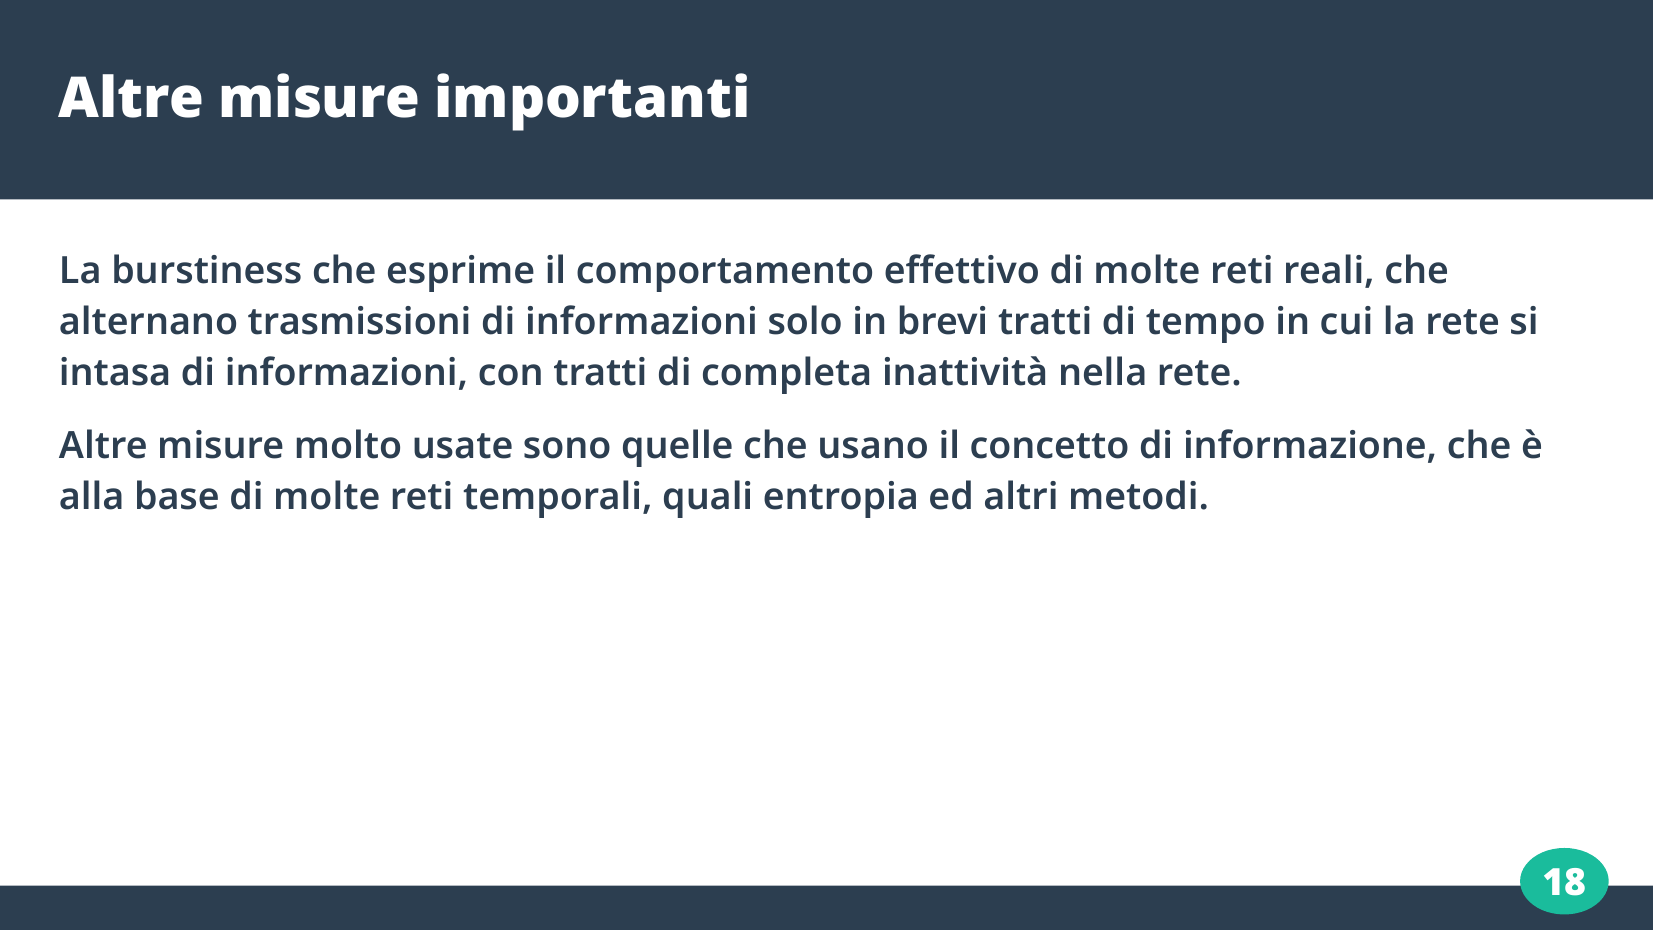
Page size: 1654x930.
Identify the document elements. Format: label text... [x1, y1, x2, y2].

list La burstiness che esprime il comportamento effettivo di molte reti reali, che alternano trasmissioni di informazioni solo in brevi tratti di tempo in cui la rete si intasa di informazioni, con tratti di completa inattività nella rete. Altre misure molto usate sono quelle che usano il concetto di informazione, che è alla base di molte reti temporali, quali entropia ed altri metodi. [58, 243, 1594, 864]
title Altre misure importanti [58, 36, 1594, 155]
